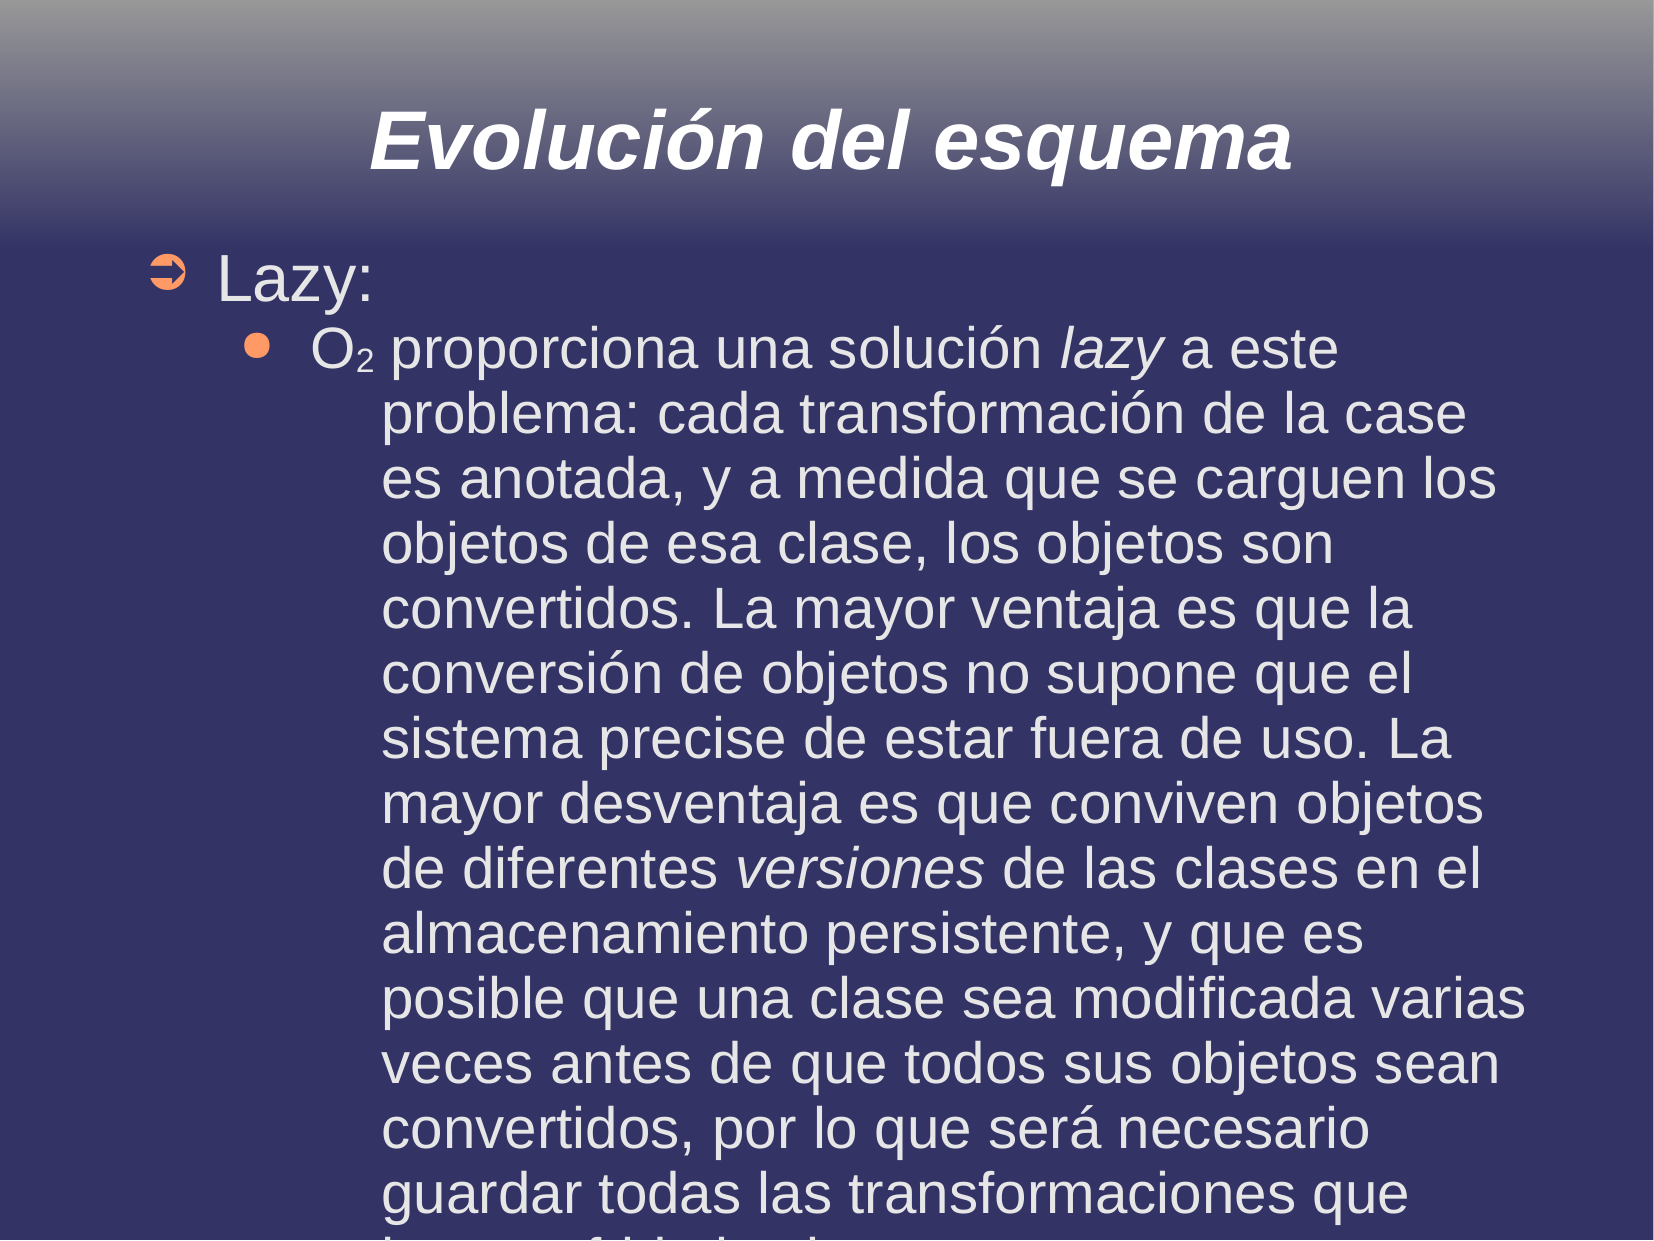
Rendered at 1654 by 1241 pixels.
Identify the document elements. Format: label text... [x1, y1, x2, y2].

list Lazy: O2 proporciona una solución lazy a este problema: cada transformación de la case es anotada, y a medida que se carguen los objetos de esa clase, los objetos son convertidos. La mayor ventaja es que la conversión de objetos no supone que el sistema precise de estar fuera de uso. La mayor desventaja es que conviven objetos de diferentes versiones de las clases en el almacenamiento persistente, y que es posible que una clase sea modificada varias veces antes de que todos sus objetos sean convertidos, por lo que será necesario guardar todas las transformaciones que haya sufrido la clase. [121, 241, 1534, 1206]
title Evolución del esquema [125, 36, 1539, 245]
